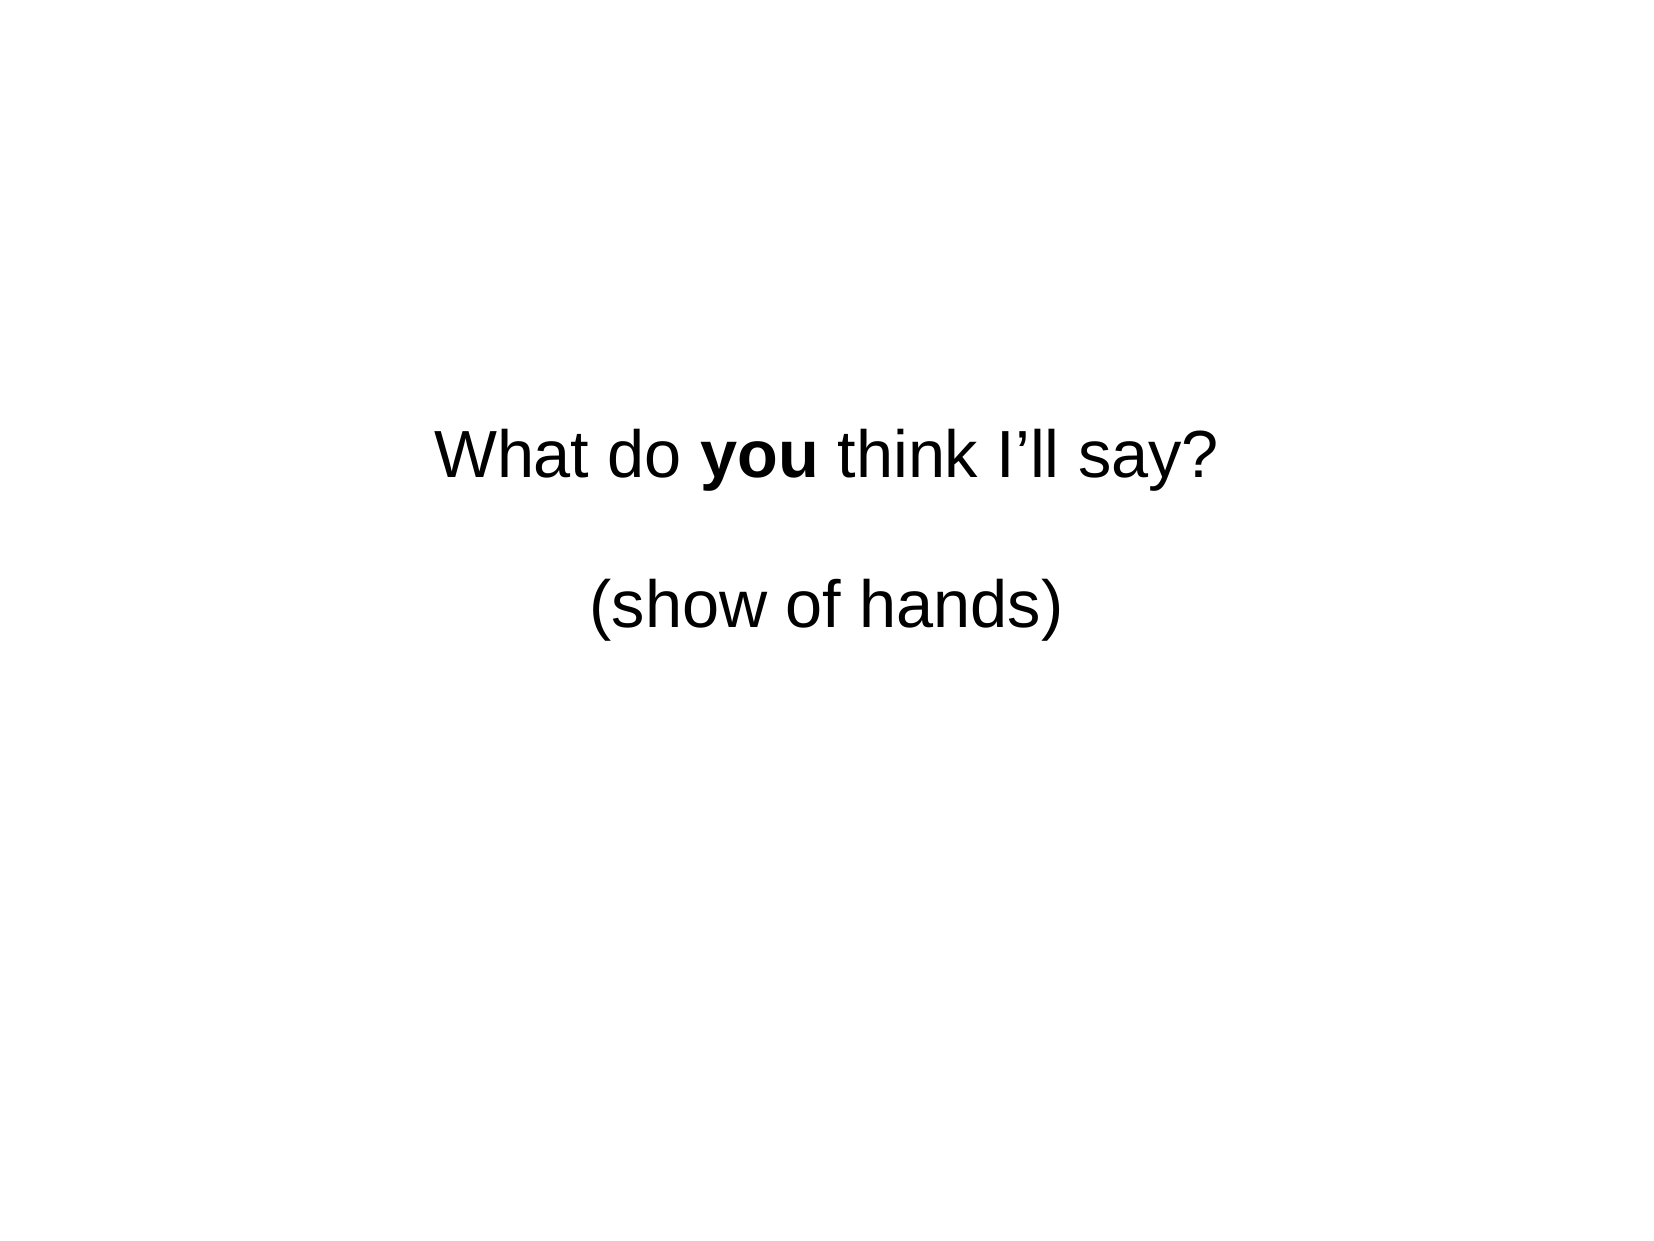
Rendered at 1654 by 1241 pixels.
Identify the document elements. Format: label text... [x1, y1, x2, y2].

subtitle What do you think I’ll say? (show of hands) [82, 49, 1571, 1010]
